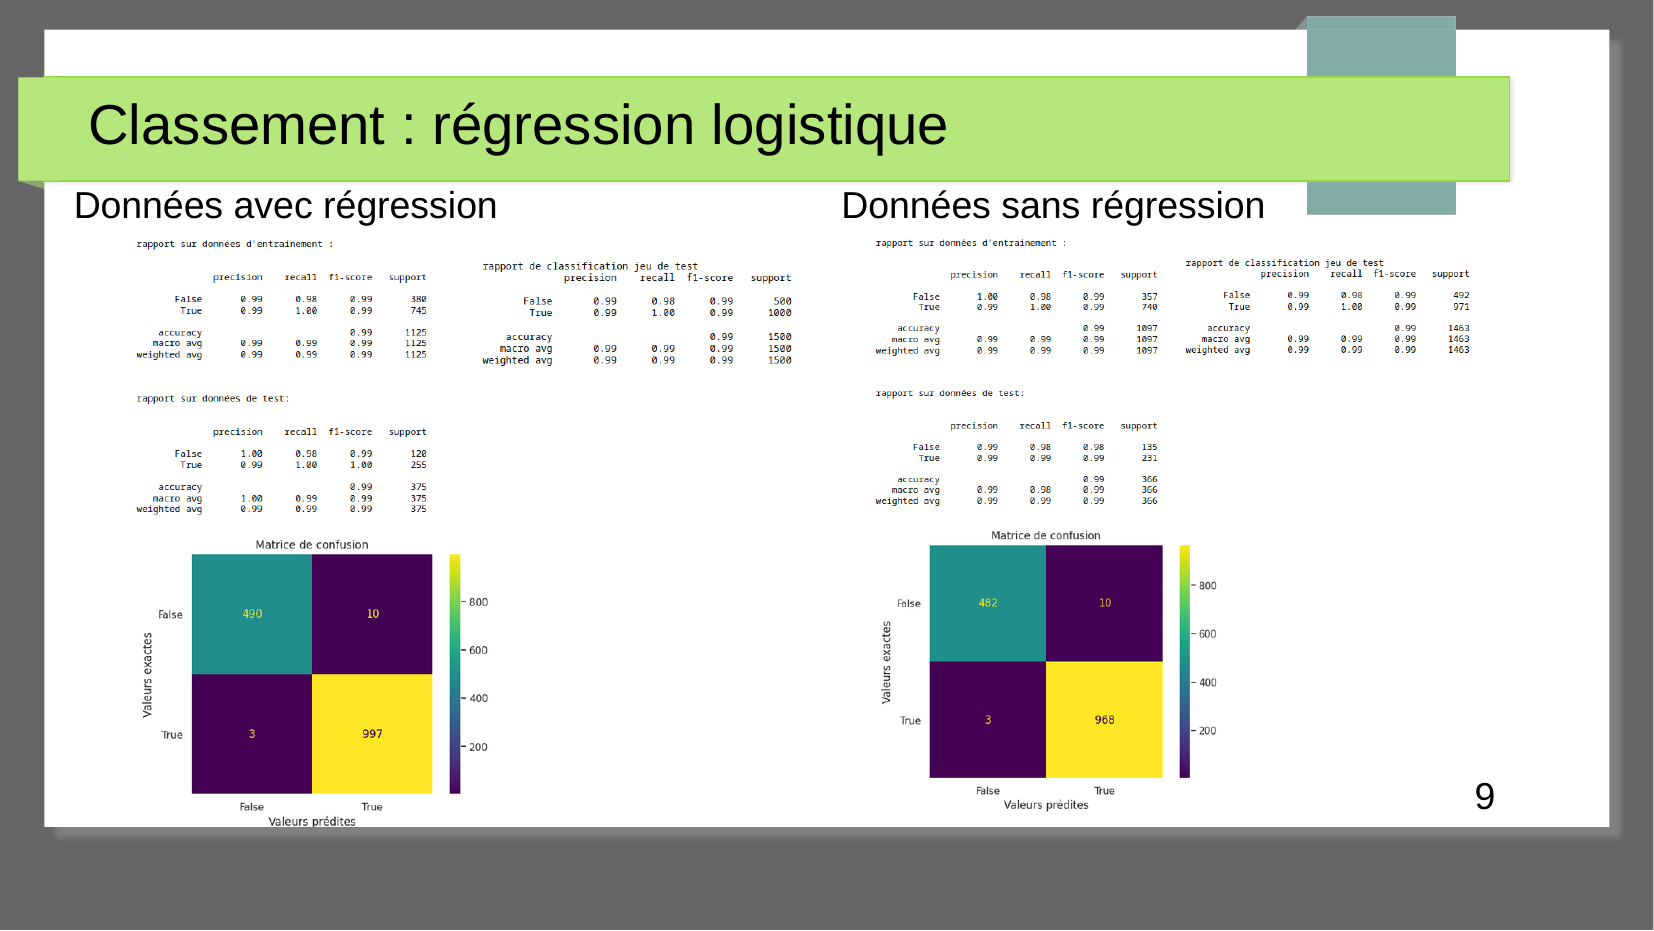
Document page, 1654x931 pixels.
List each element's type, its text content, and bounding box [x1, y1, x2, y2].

text_box Données avec régression [59, 177, 591, 247]
picture [872, 236, 1477, 815]
text_box Données sans régression [826, 177, 1359, 247]
text_box <numéro> [1459, 767, 1654, 827]
picture [130, 247, 798, 827]
title Classement : régression logistique [88, 73, 1506, 178]
